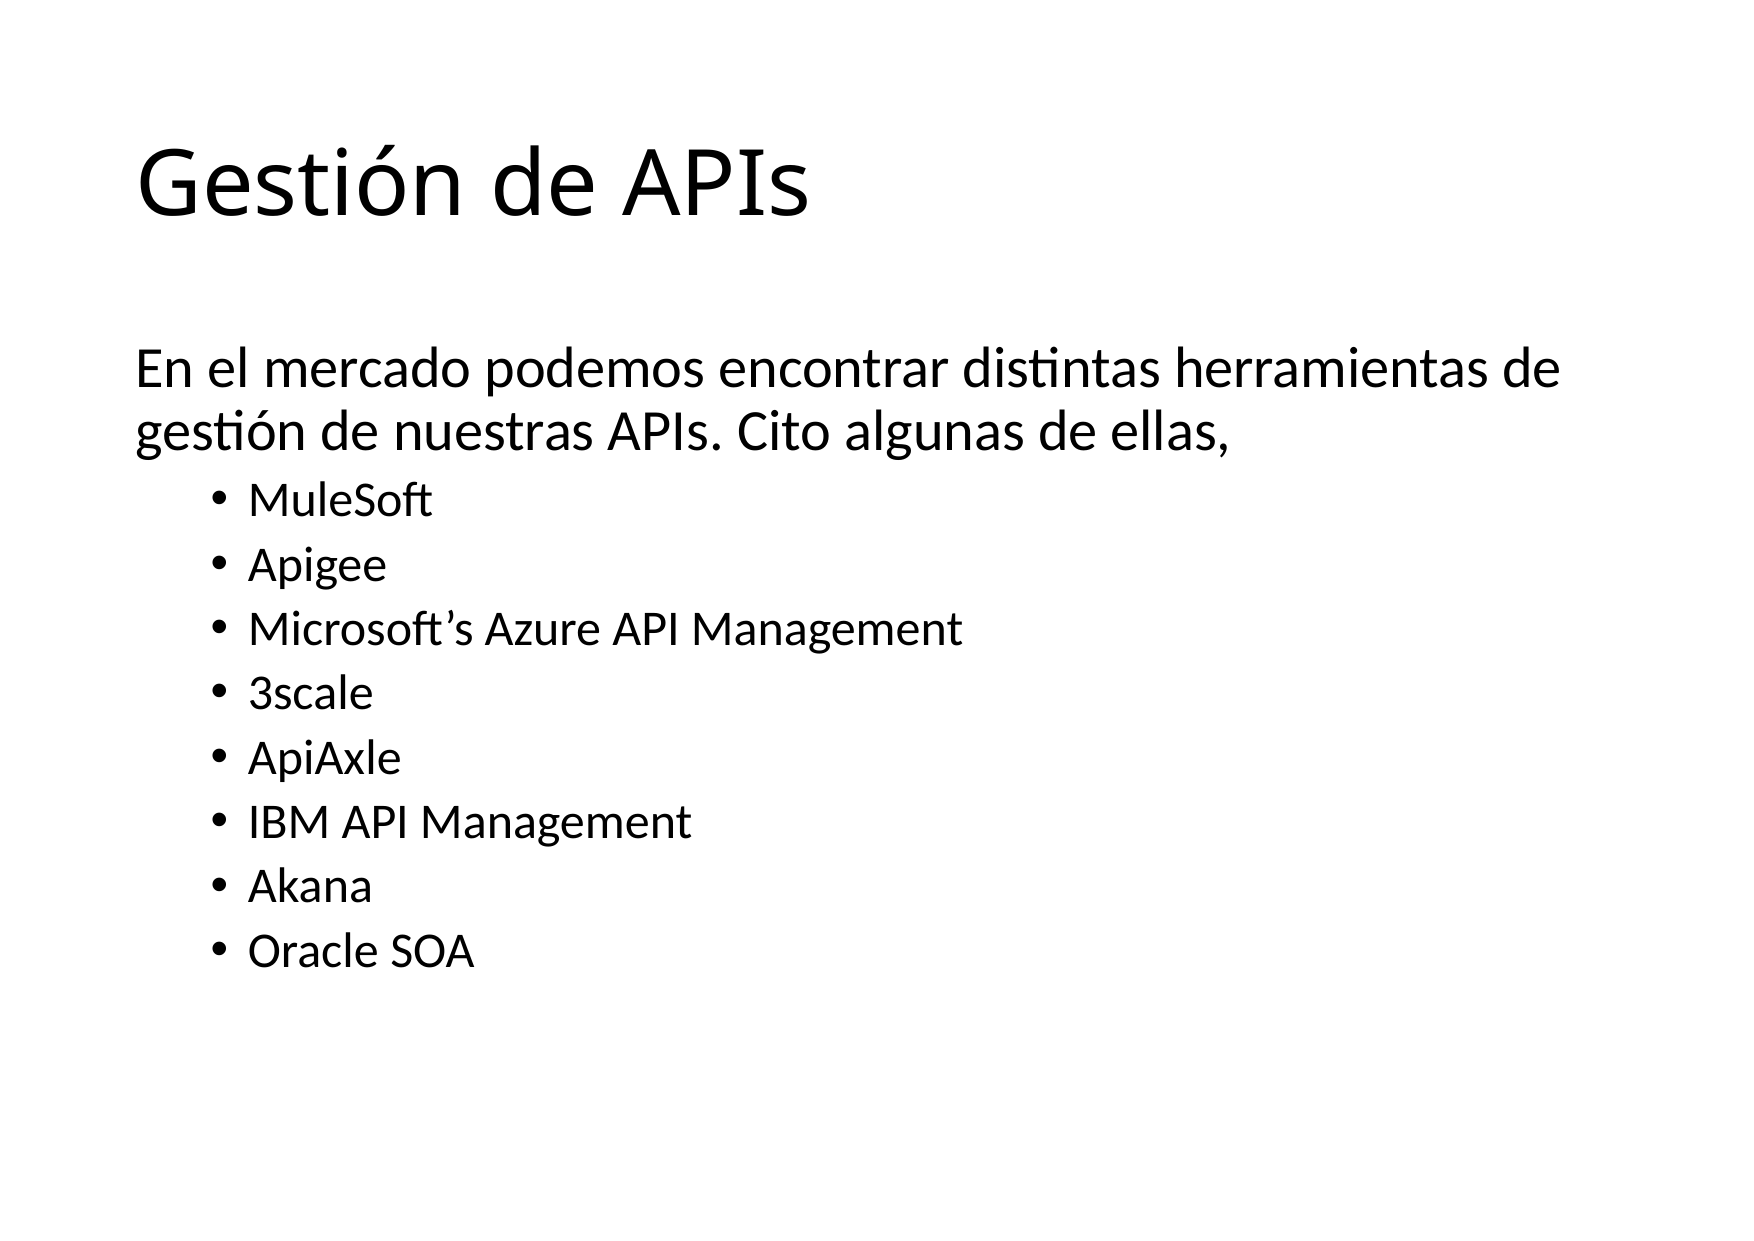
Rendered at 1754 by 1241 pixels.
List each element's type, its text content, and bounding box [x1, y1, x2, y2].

title Gestión de APIs [120, 65, 1634, 306]
list En el mercado podemos encontrar distintas herramientas de gestión de nuestras APIs. Cito algunas de ellas, MuleSoft Apigee Microsoft’s Azure API Management 3scale ApiAxle IBM API Management Akana Oracle SOA [120, 330, 1634, 1117]
